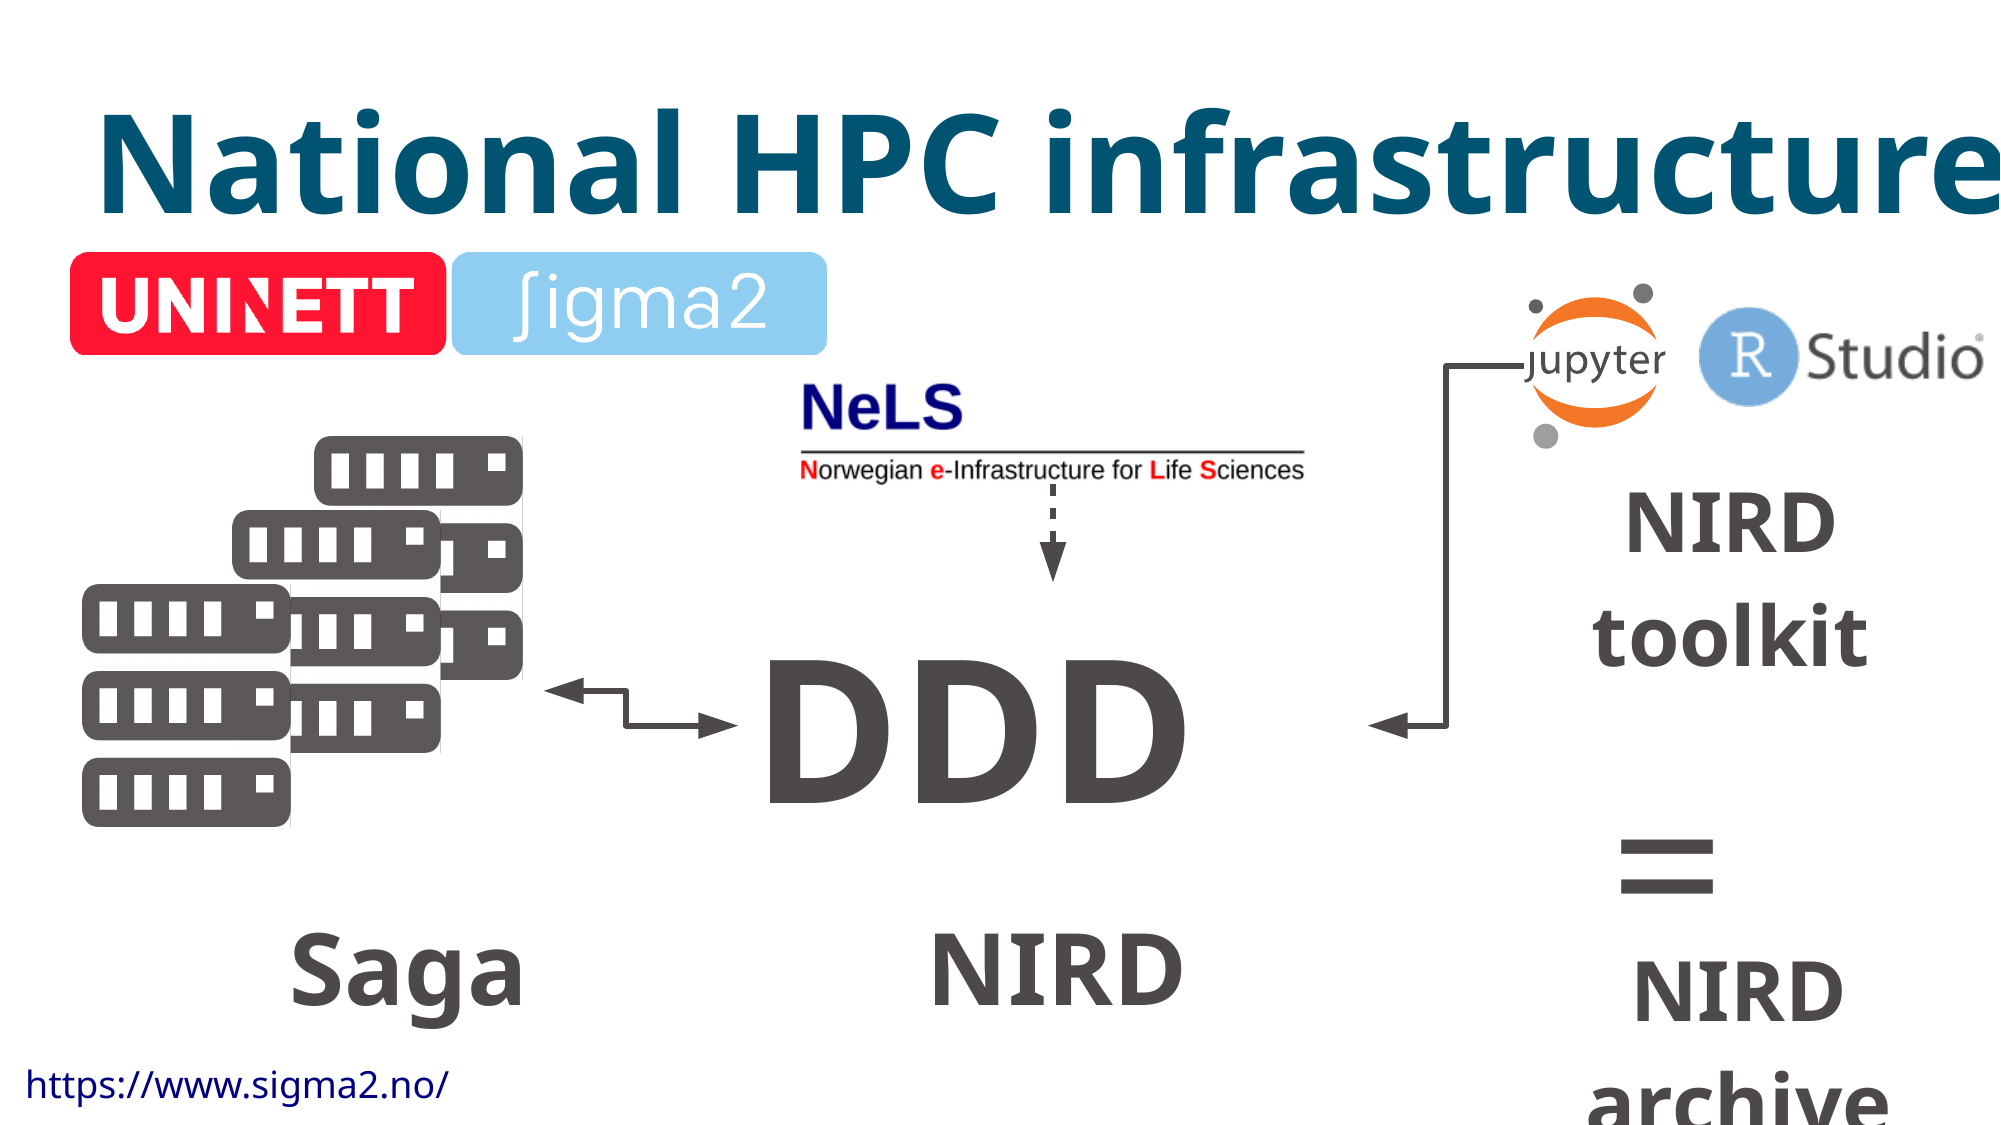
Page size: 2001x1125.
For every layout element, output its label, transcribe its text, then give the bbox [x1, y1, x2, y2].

text_box NIRD archive [1570, 924, 1861, 1106]
text_box NIRD toolkit [1577, 456, 1847, 638]
picture [1524, 283, 1666, 449]
text_box Saga [274, 891, 520, 1007]
picture [70, 252, 827, 355]
text_box NIRD [912, 891, 1174, 1007]
picture [1698, 307, 1985, 408]
text_box https://www.sigma2.no/ [10, 1051, 414, 1125]
text_box National HPC infrastructure [78, 59, 1922, 212]
picture [800, 371, 1306, 485]
text_box DDD [738, 582, 1368, 800]
text_box = [1595, 715, 1825, 924]
picture [82, 436, 523, 827]
